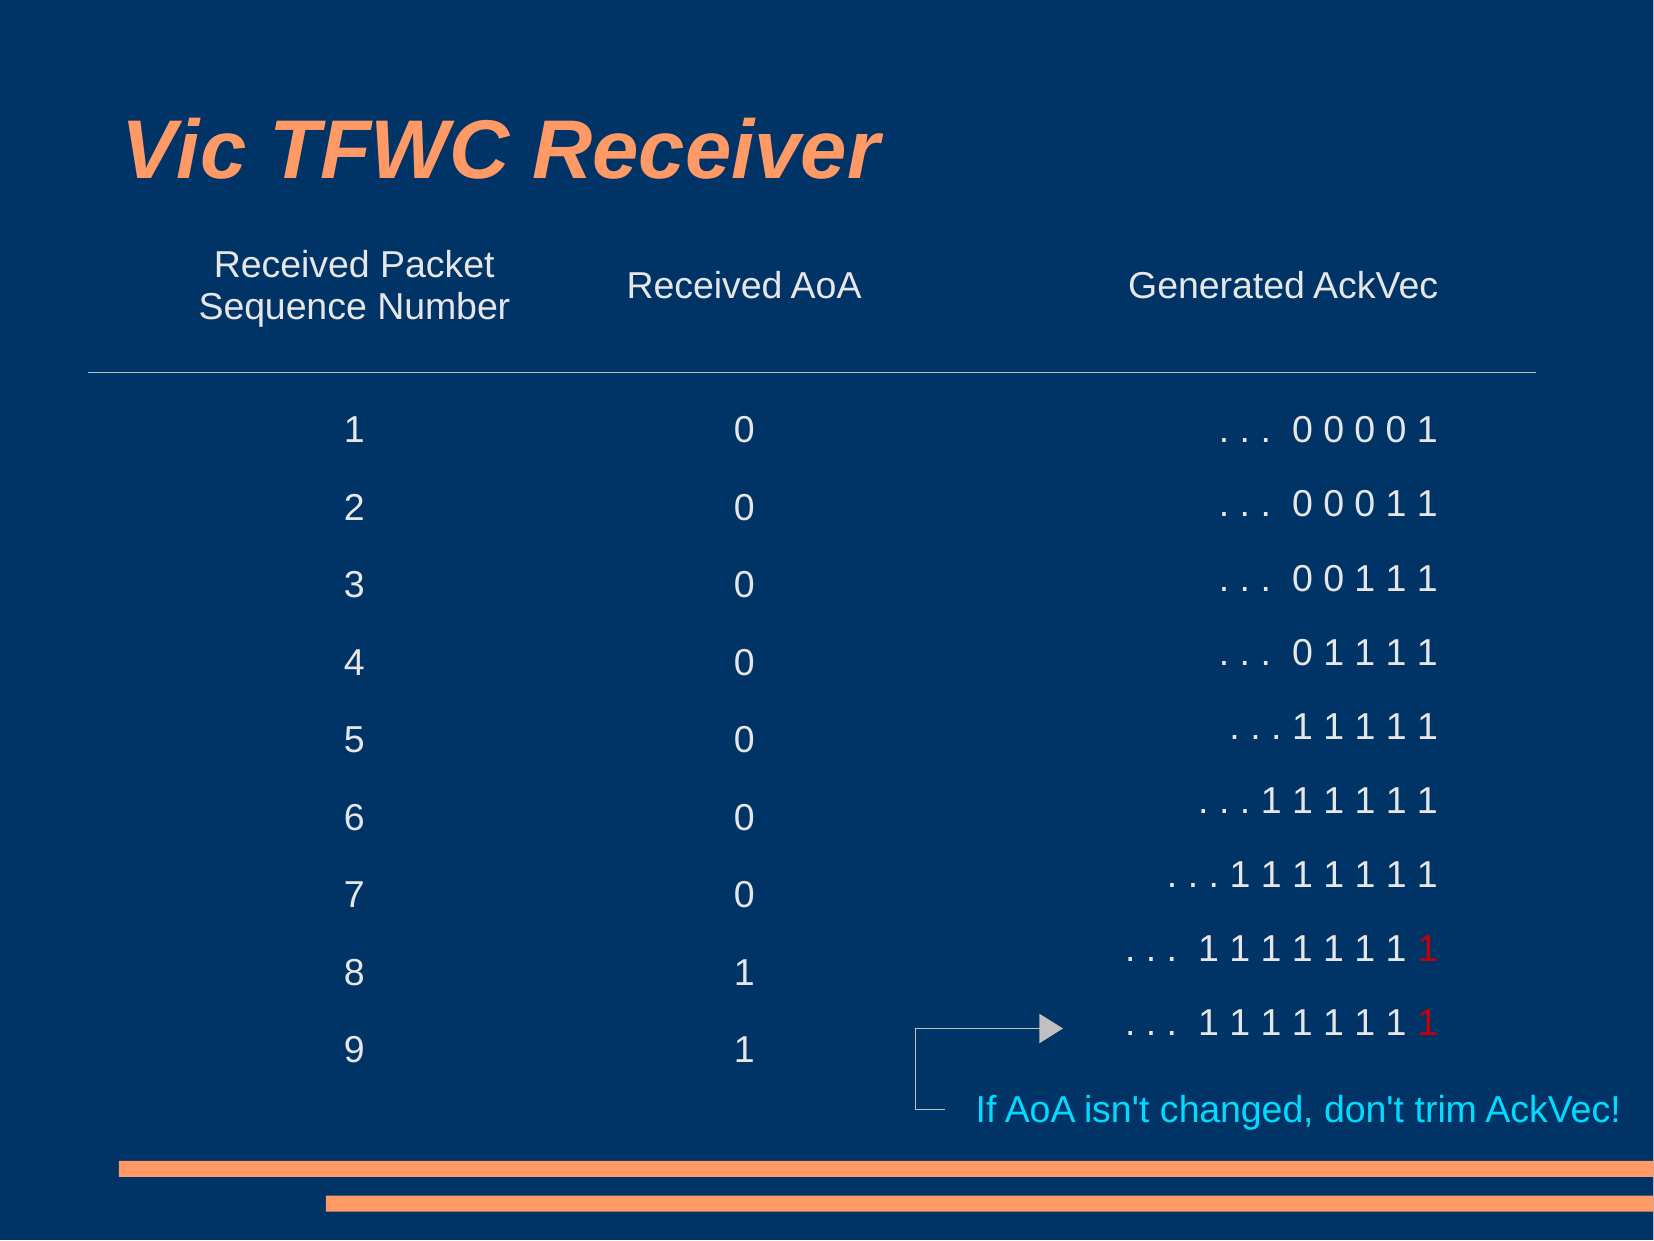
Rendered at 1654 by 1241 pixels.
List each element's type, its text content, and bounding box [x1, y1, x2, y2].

text_box 9 [250, 1021, 458, 1079]
text_box 1 [640, 1021, 848, 1079]
text_box 0 [640, 633, 848, 691]
text_box . . . 1 1 1 1 1 1 1 [980, 845, 1453, 915]
text_box If AoA isn't changed, don't trim AckVec! [944, 1080, 1636, 1138]
text_box 4 [250, 633, 458, 691]
text_box . . . 0 0 0 0 1 [980, 401, 1453, 471]
text_box 0 [640, 788, 848, 846]
text_box 1 [250, 401, 458, 459]
text_box 6 [250, 788, 458, 846]
text_box . . . 0 0 1 1 1 [980, 549, 1453, 619]
text_box 0 [640, 866, 848, 924]
text_box . . . 1 1 1 1 1 [980, 697, 1453, 767]
title Vic TFWC Receiver [121, 53, 1534, 247]
text_box . . . 1 1 1 1 1 1 1 1 [1062, 994, 1453, 1063]
text_box 3 [250, 556, 458, 614]
text_box 7 [250, 866, 458, 924]
text_box 1 [640, 943, 848, 1001]
text_box . . . 1 1 1 1 1 1 [980, 771, 1453, 841]
text_box 8 [250, 943, 458, 1001]
text_box 0 [640, 556, 848, 614]
text_box Generated AckVec [1098, 257, 1453, 314]
text_box 0 [640, 478, 848, 536]
text_box . . . 1 1 1 1 1 1 1 1 [980, 919, 1453, 989]
text_box 5 [250, 711, 458, 769]
text_box 2 [250, 478, 458, 536]
text_box . . . 0 1 1 1 1 [980, 623, 1453, 693]
text_box 0 [640, 711, 848, 769]
text_box Received Packet Sequence Number [177, 236, 532, 336]
text_box Received AoA [566, 257, 922, 314]
text_box . . . 0 0 0 1 1 [980, 475, 1453, 545]
text_box 0 [640, 401, 848, 459]
